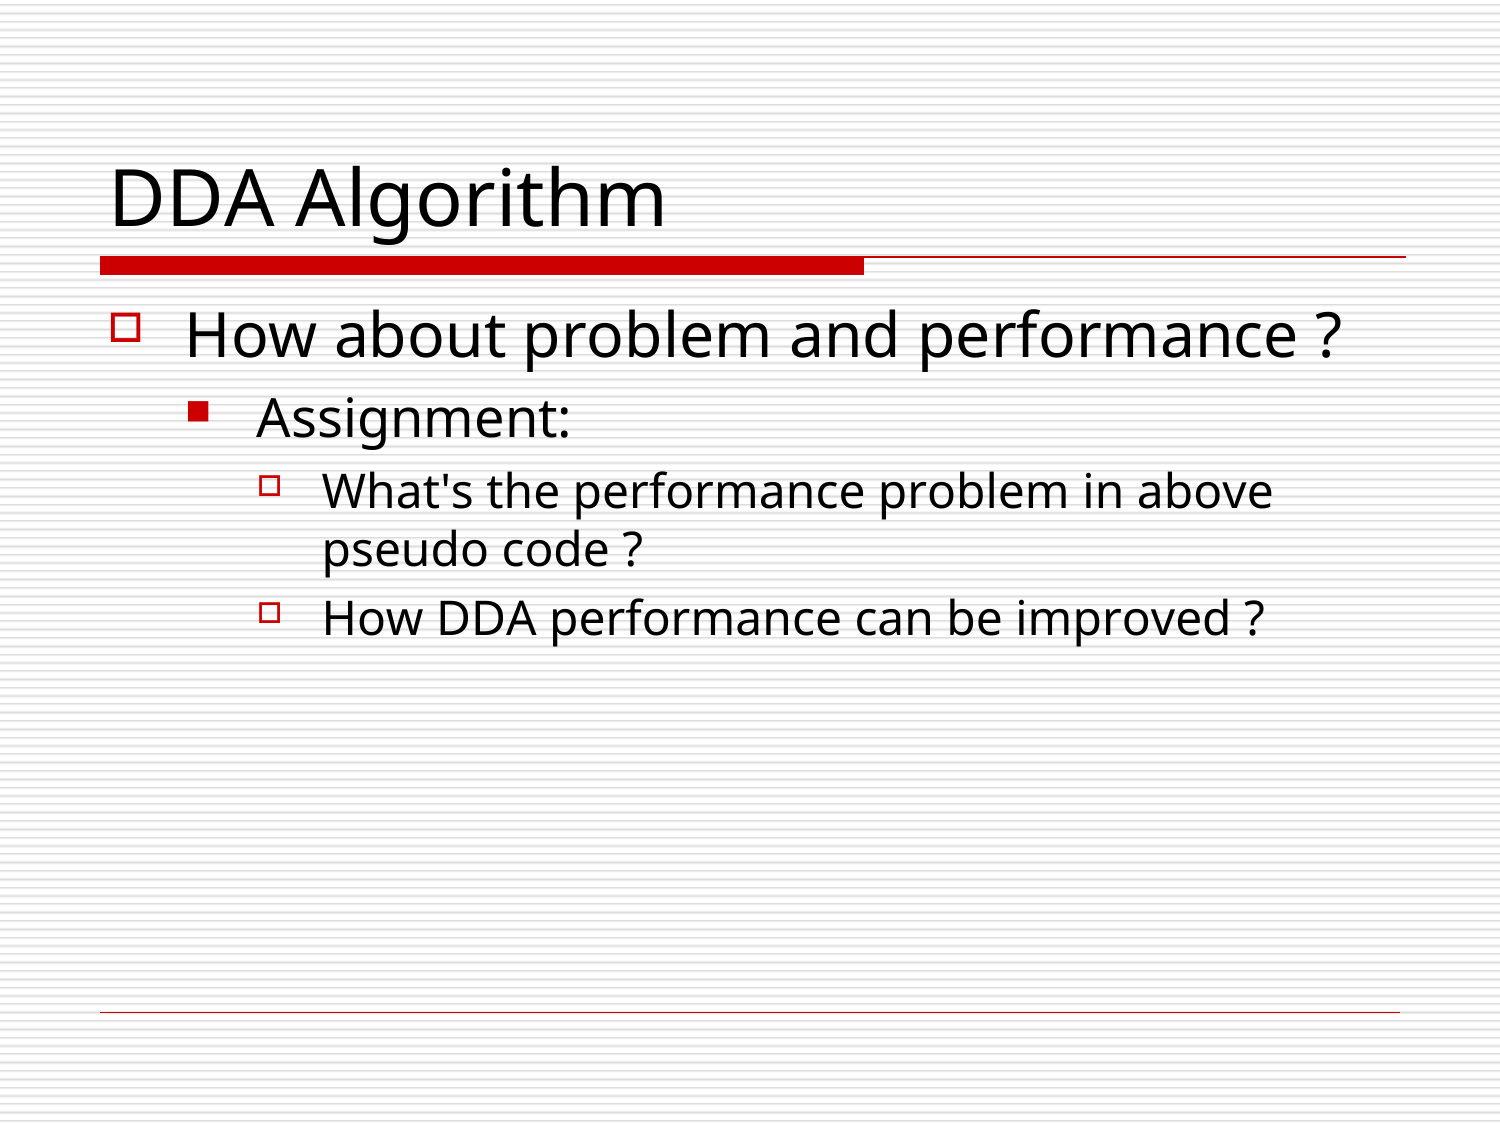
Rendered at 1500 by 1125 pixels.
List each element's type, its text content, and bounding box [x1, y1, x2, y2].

picture [0, 0, 1500, 1125]
list How about problem and performance ? Assignment: What's the performance problem in above pseudo code ? How DDA performance can be improved ? [92, 287, 1406, 988]
title DDA Algorithm [94, 50, 1407, 250]
